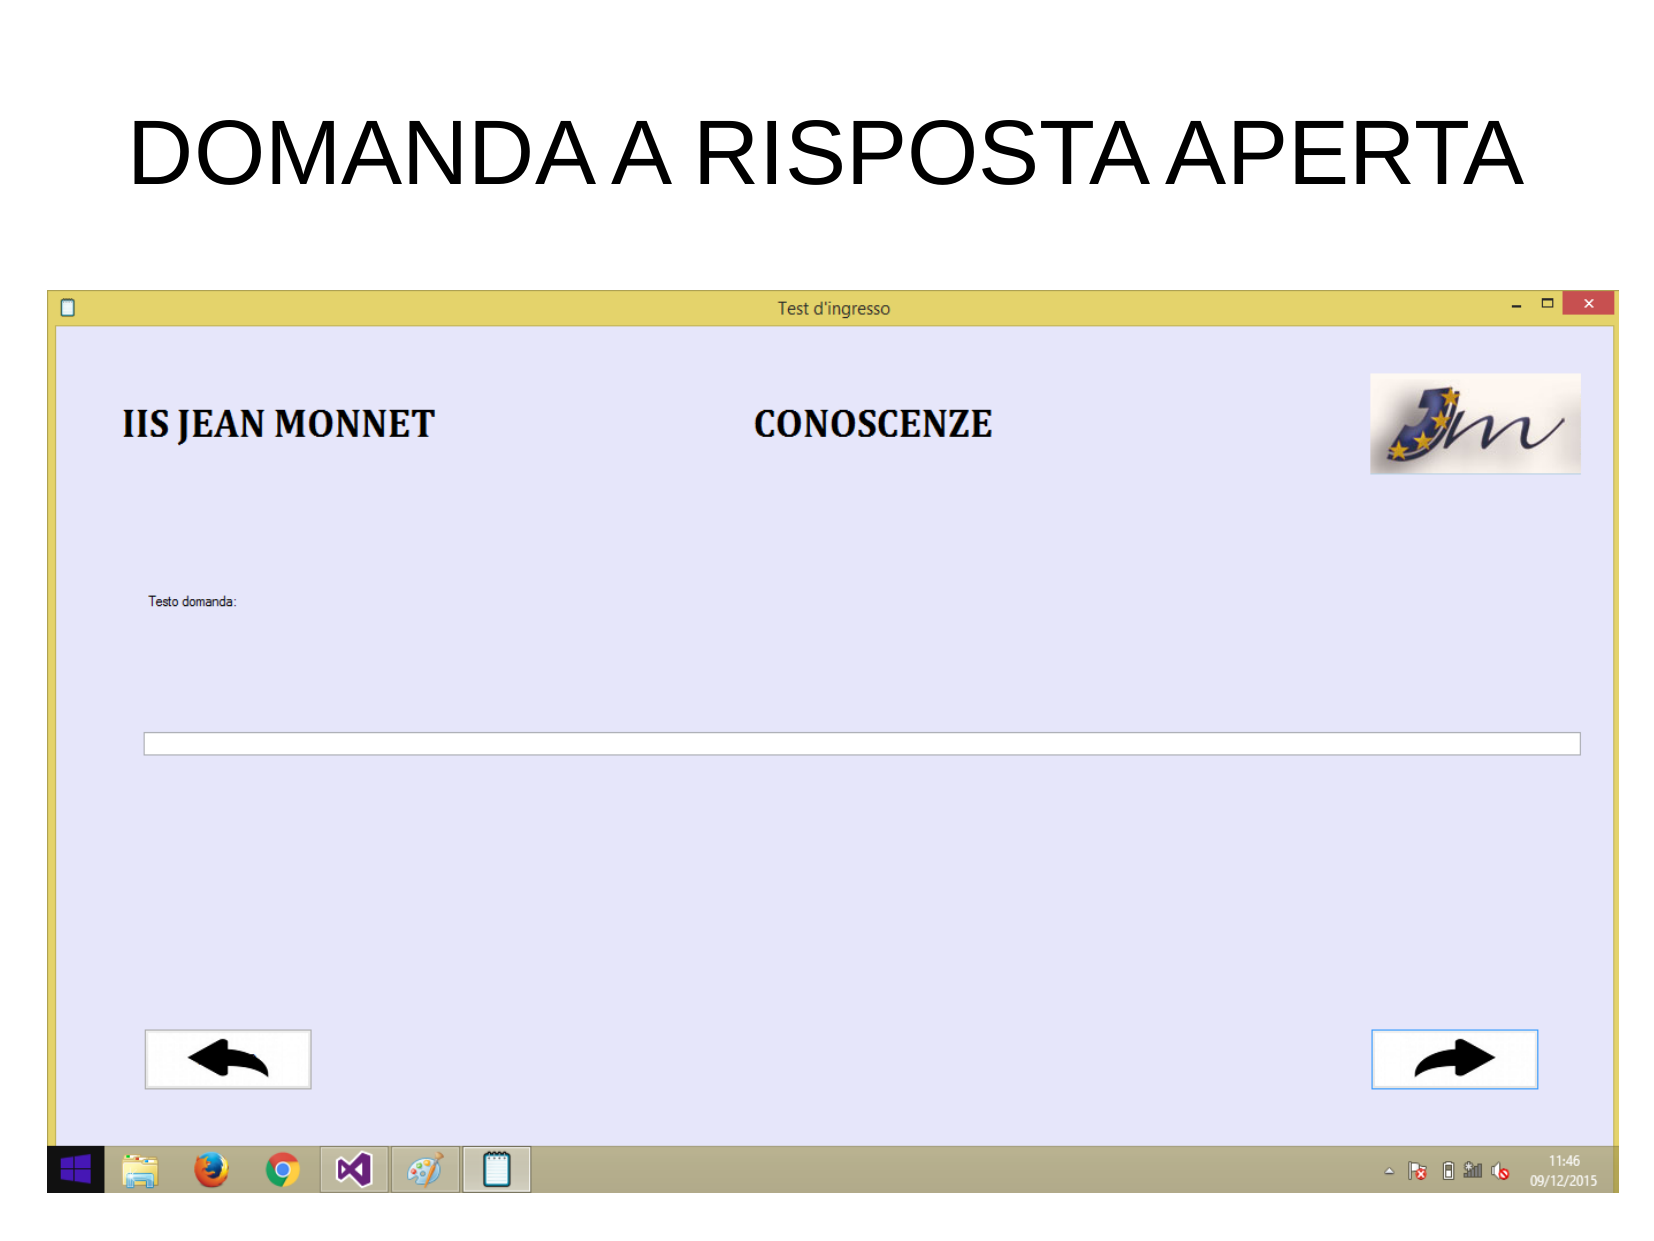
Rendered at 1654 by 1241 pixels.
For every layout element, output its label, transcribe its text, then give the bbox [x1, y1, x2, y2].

picture [47, 290, 1619, 1193]
title DOMANDA A RISPOSTA APERTA [82, 49, 1571, 257]
